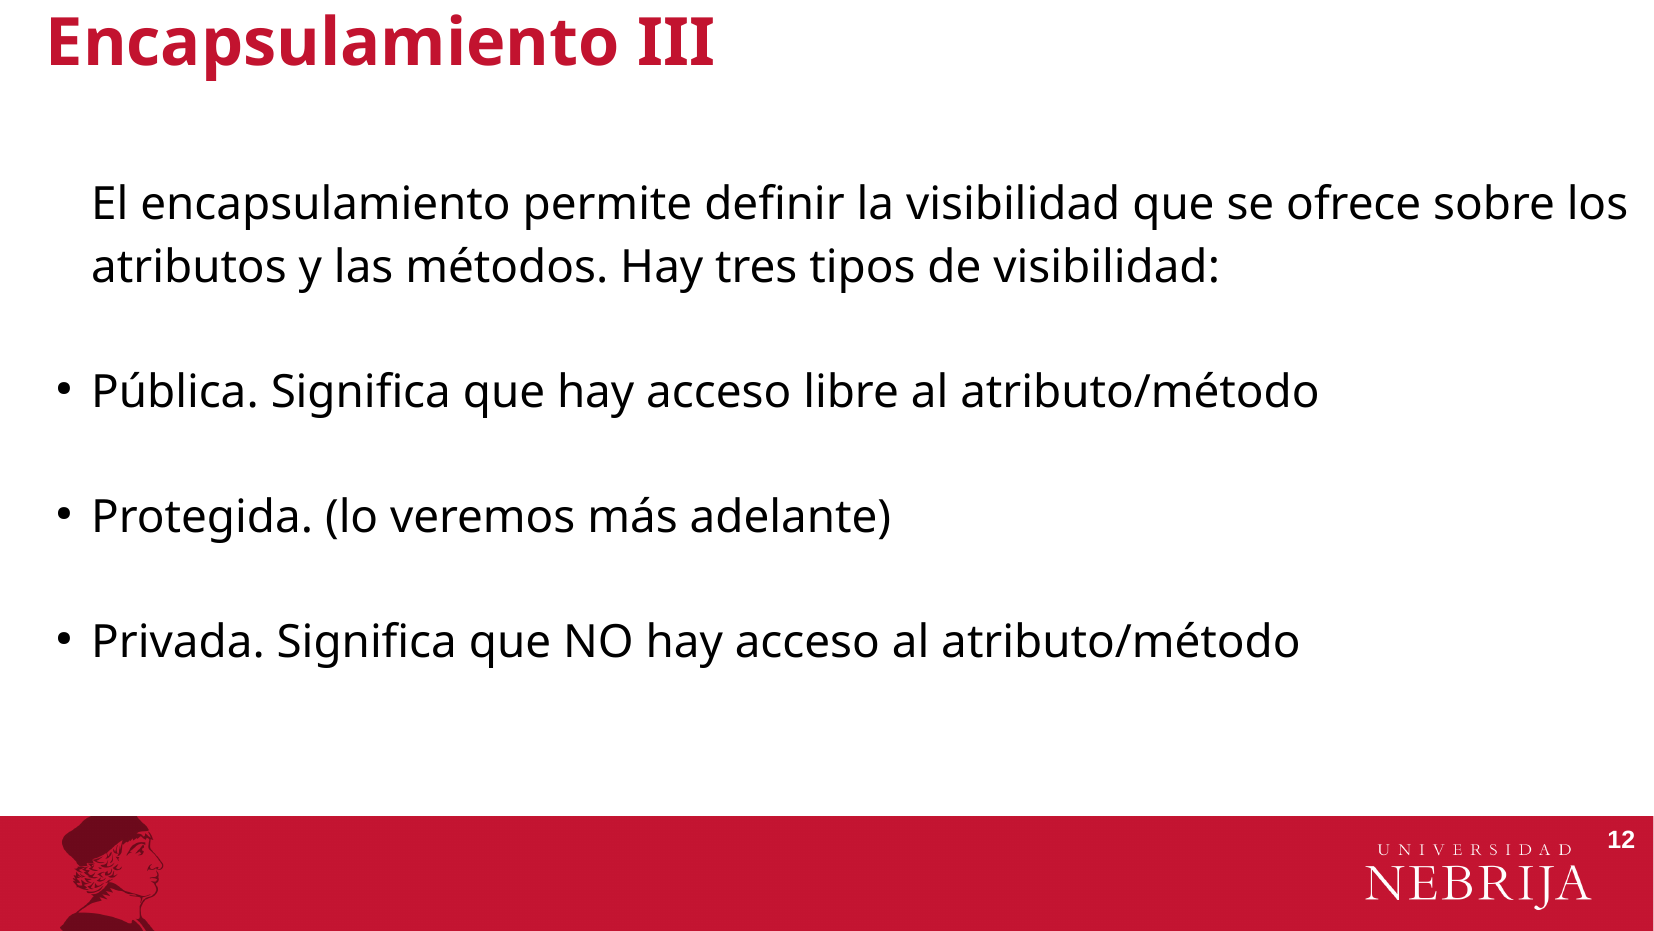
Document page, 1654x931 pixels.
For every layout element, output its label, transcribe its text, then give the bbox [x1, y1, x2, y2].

text_box El encapsulamiento permite definir la visibilidad que se ofrece sobre los atributos y las métodos. Hay tres tipos de visibilidad: Pública. Significa que hay acceso libre al atributo/método Protegida. (lo veremos más adelante) Privada. Significa que NO hay acceso al atributo/método [41, 112, 1654, 788]
text_box Encapsulamiento III [0, 0, 1650, 87]
picture [0, 816, 1654, 931]
